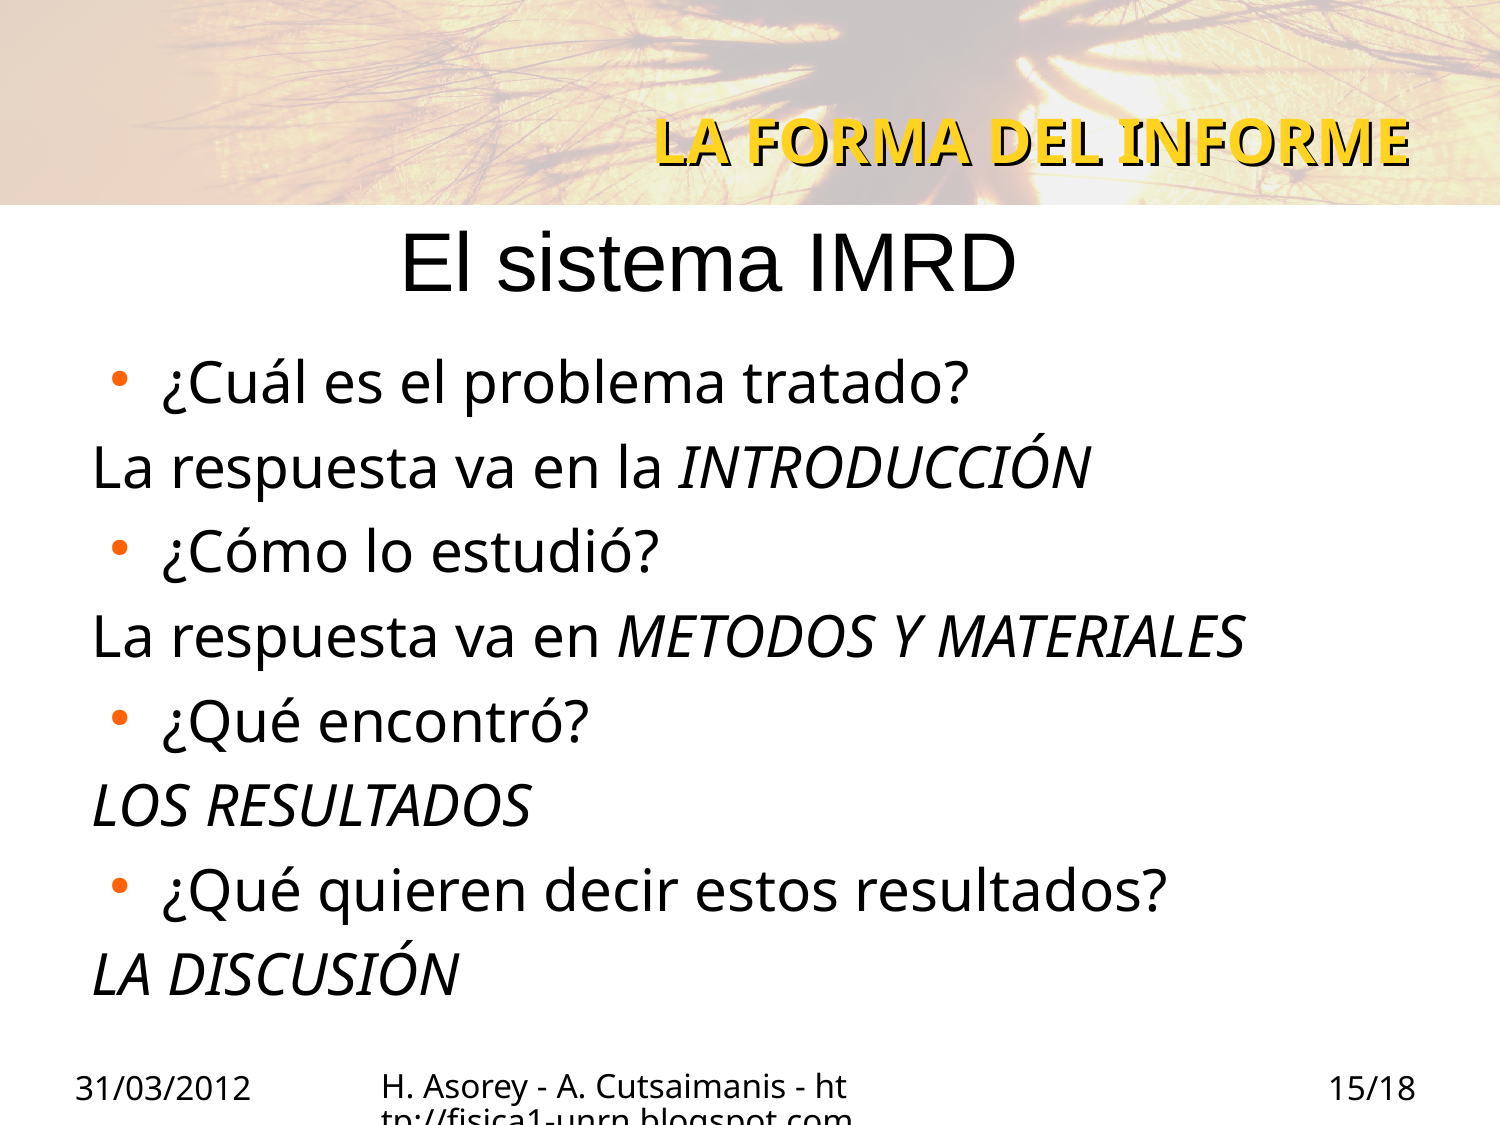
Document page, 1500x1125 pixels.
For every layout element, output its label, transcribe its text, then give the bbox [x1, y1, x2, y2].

list ¿Cuál es el problema tratado? La respuesta va en la INTRODUCCIÓN ¿Cómo lo estudió? La respuesta va en METODOS Y MATERIALES ¿Qué encontró? LOS RESULTADOS ¿Qué quieren decir estos resultados? LA DISCUSIÓN [76, 337, 1427, 1015]
title LA FORMA DEL INFORME [75, 45, 1426, 233]
text_box El sistema IMRD [384, 200, 1035, 316]
picture [0, 0, 1500, 205]
